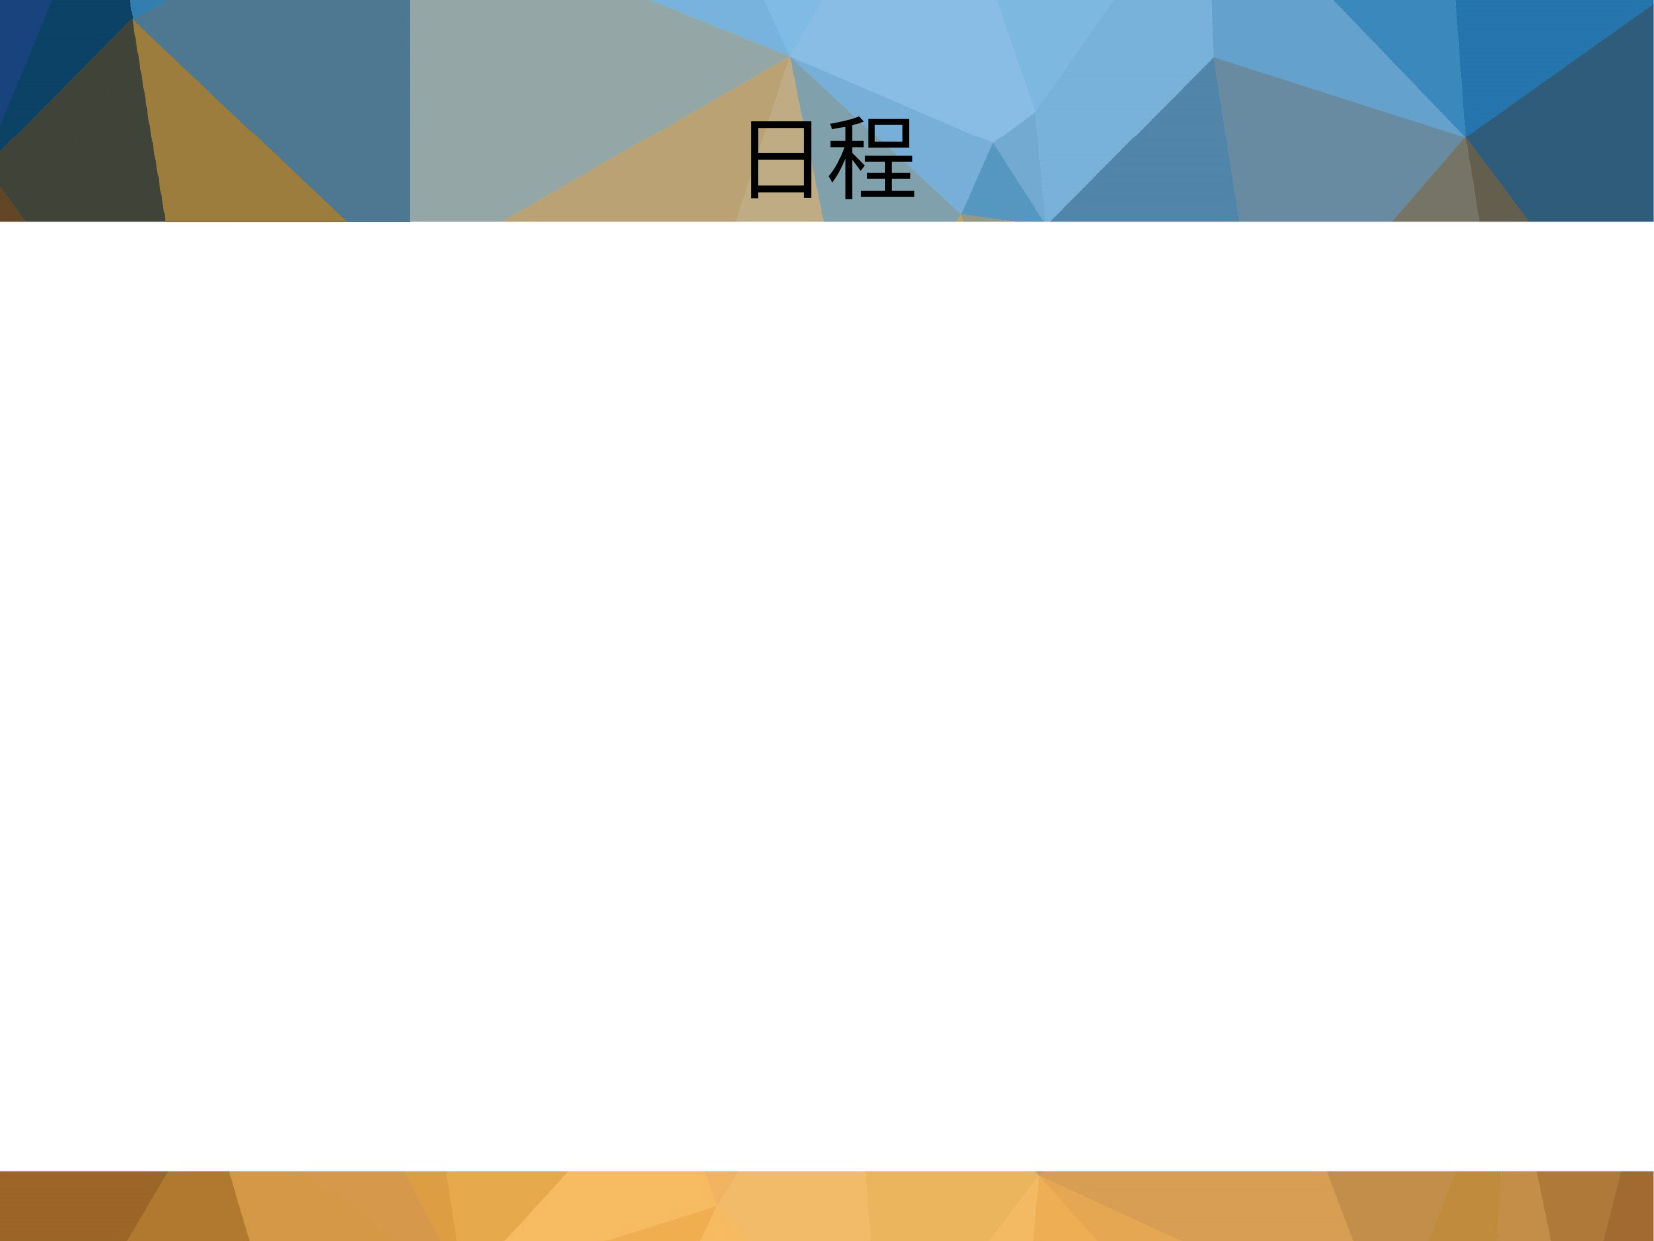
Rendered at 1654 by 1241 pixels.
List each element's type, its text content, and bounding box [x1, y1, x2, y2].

picture [0, 0, 1654, 1241]
title 日程 [82, 49, 1571, 257]
